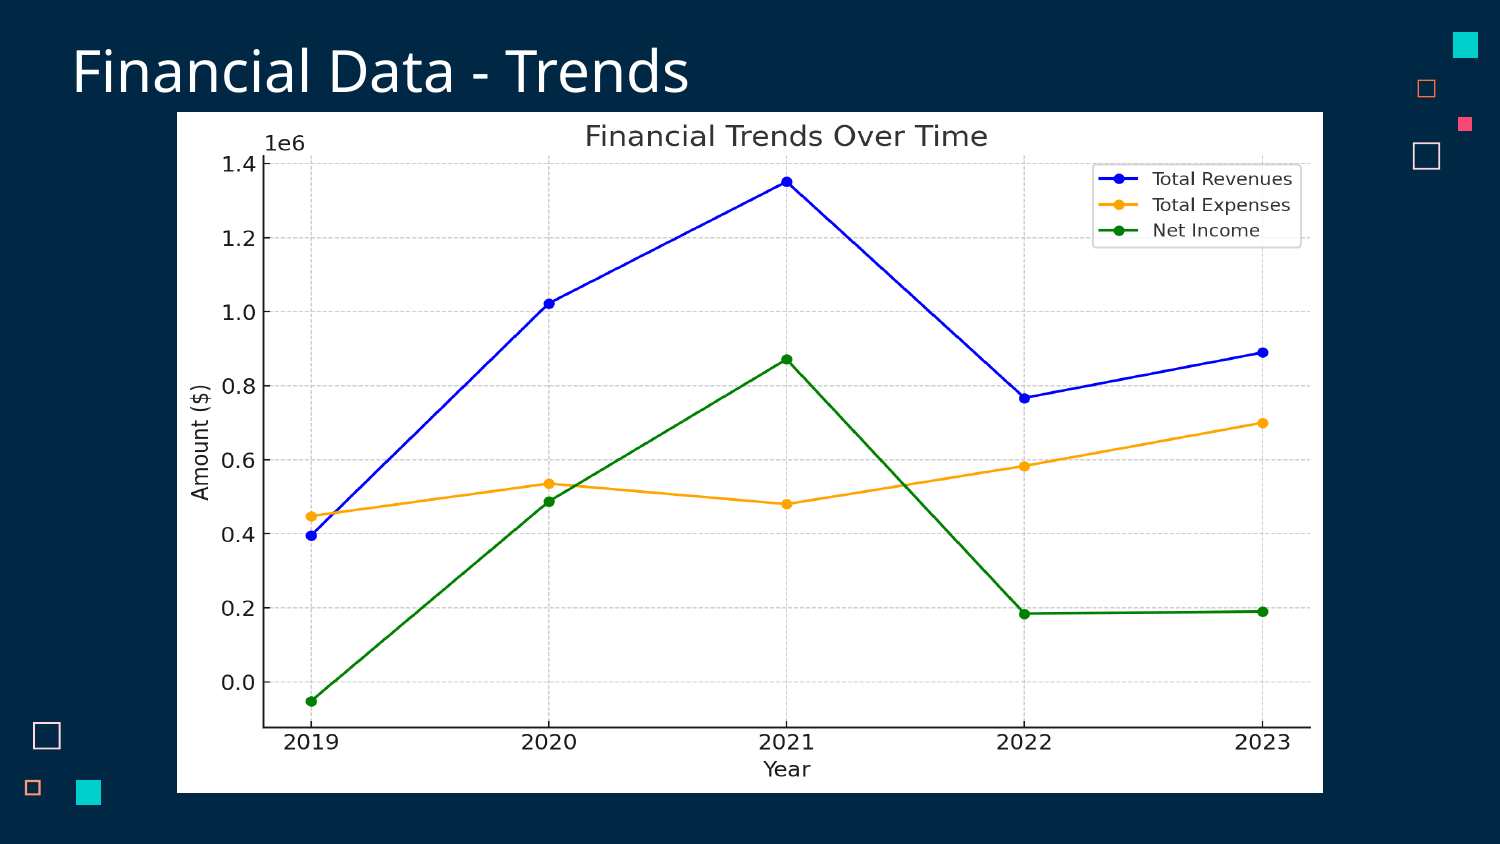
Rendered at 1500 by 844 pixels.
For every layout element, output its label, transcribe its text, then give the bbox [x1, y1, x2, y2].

picture [177, 112, 1323, 793]
title Financial Data - Trends [56, 18, 1320, 113]
